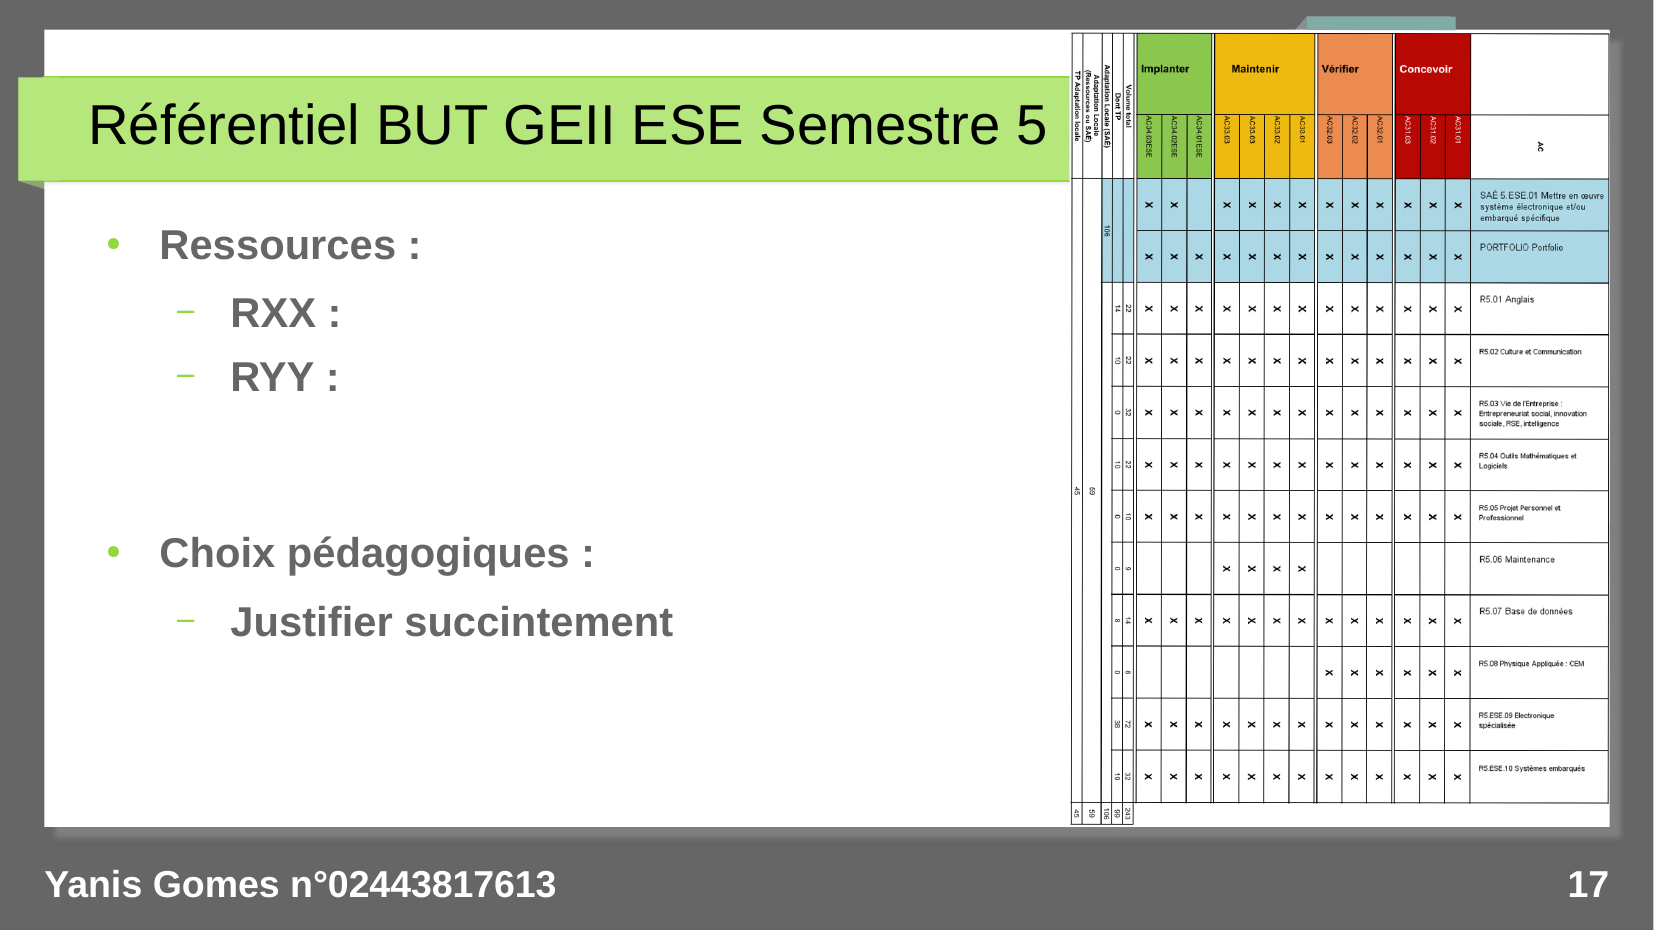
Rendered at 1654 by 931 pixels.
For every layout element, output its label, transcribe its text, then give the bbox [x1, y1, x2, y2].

text_box Yanis Gomes n°02443817613 [29, 856, 680, 916]
list Choix pédagogiques : Justifier succintement [88, 529, 1069, 812]
list Ressources : RXX : RYY : [88, 221, 1069, 504]
title Référentiel BUT GEII ESE Semestre 5 [88, 73, 1069, 178]
picture [1068, 29, 1610, 827]
text_box <numéro> [974, 856, 1625, 916]
